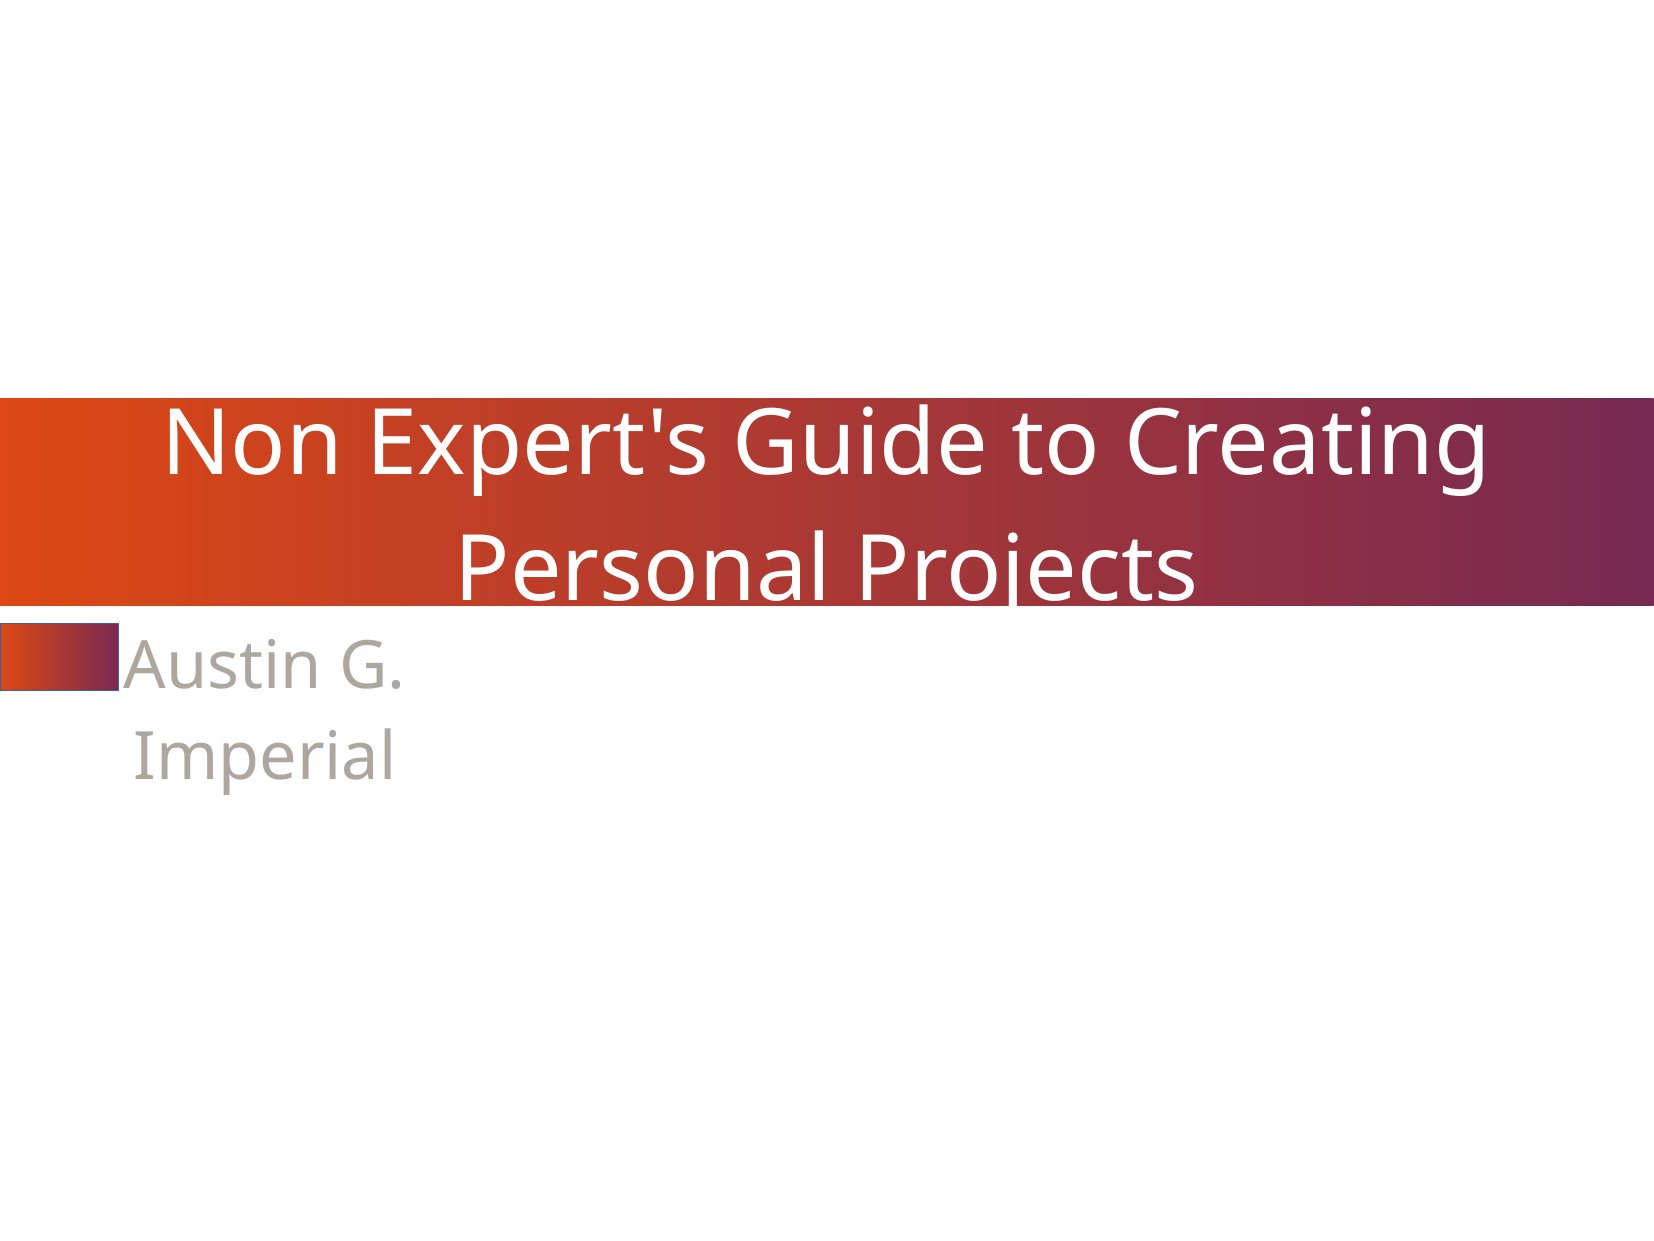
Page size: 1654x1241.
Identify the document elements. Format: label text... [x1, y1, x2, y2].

title Non Expert's Guide to Creating Personal Projects [0, 398, 1654, 606]
subtitle Austin G. Imperial [124, 617, 668, 693]
